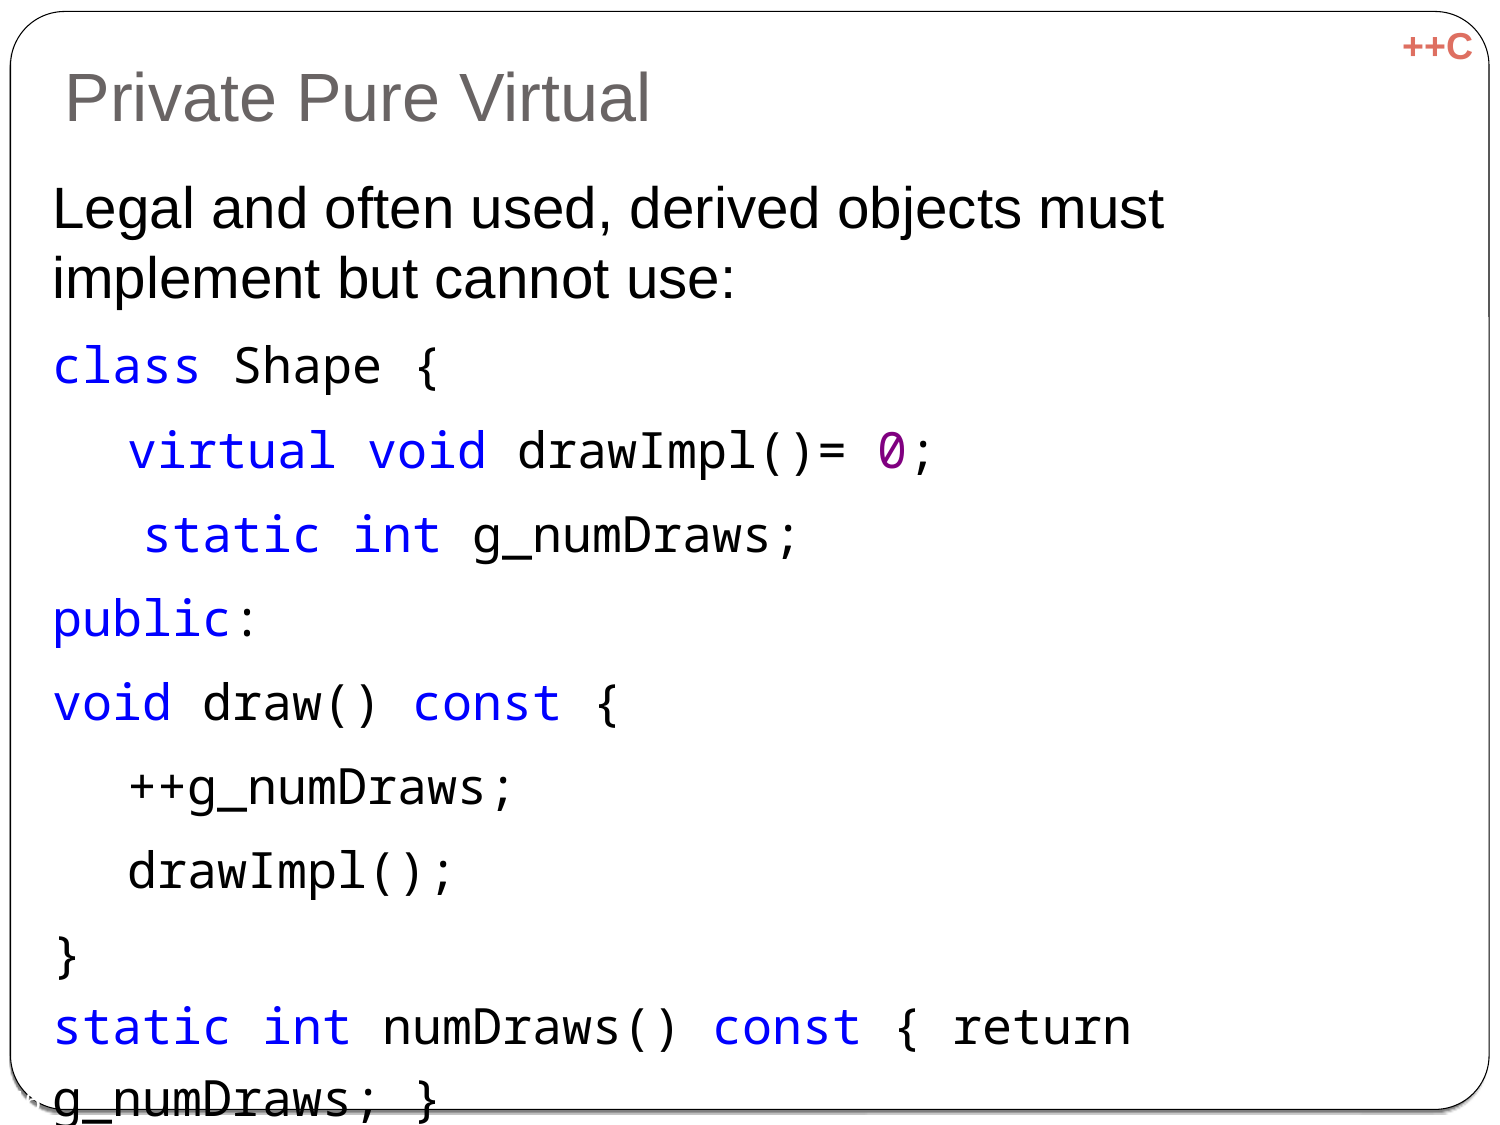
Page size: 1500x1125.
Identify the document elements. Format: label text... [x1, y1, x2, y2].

title Private Pure Virtual [50, 45, 1450, 150]
list Legal and often used, derived objects must implement but cannot use: class Shape { virtual void drawImpl()= 0; static int g_numDraws; public: void draw() const { ++g_numDraws; drawImpl(); } static int numDraws() const { return g_numDraws; } [37, 162, 1463, 1088]
slide_number <number> [0, 1074, 50, 1125]
